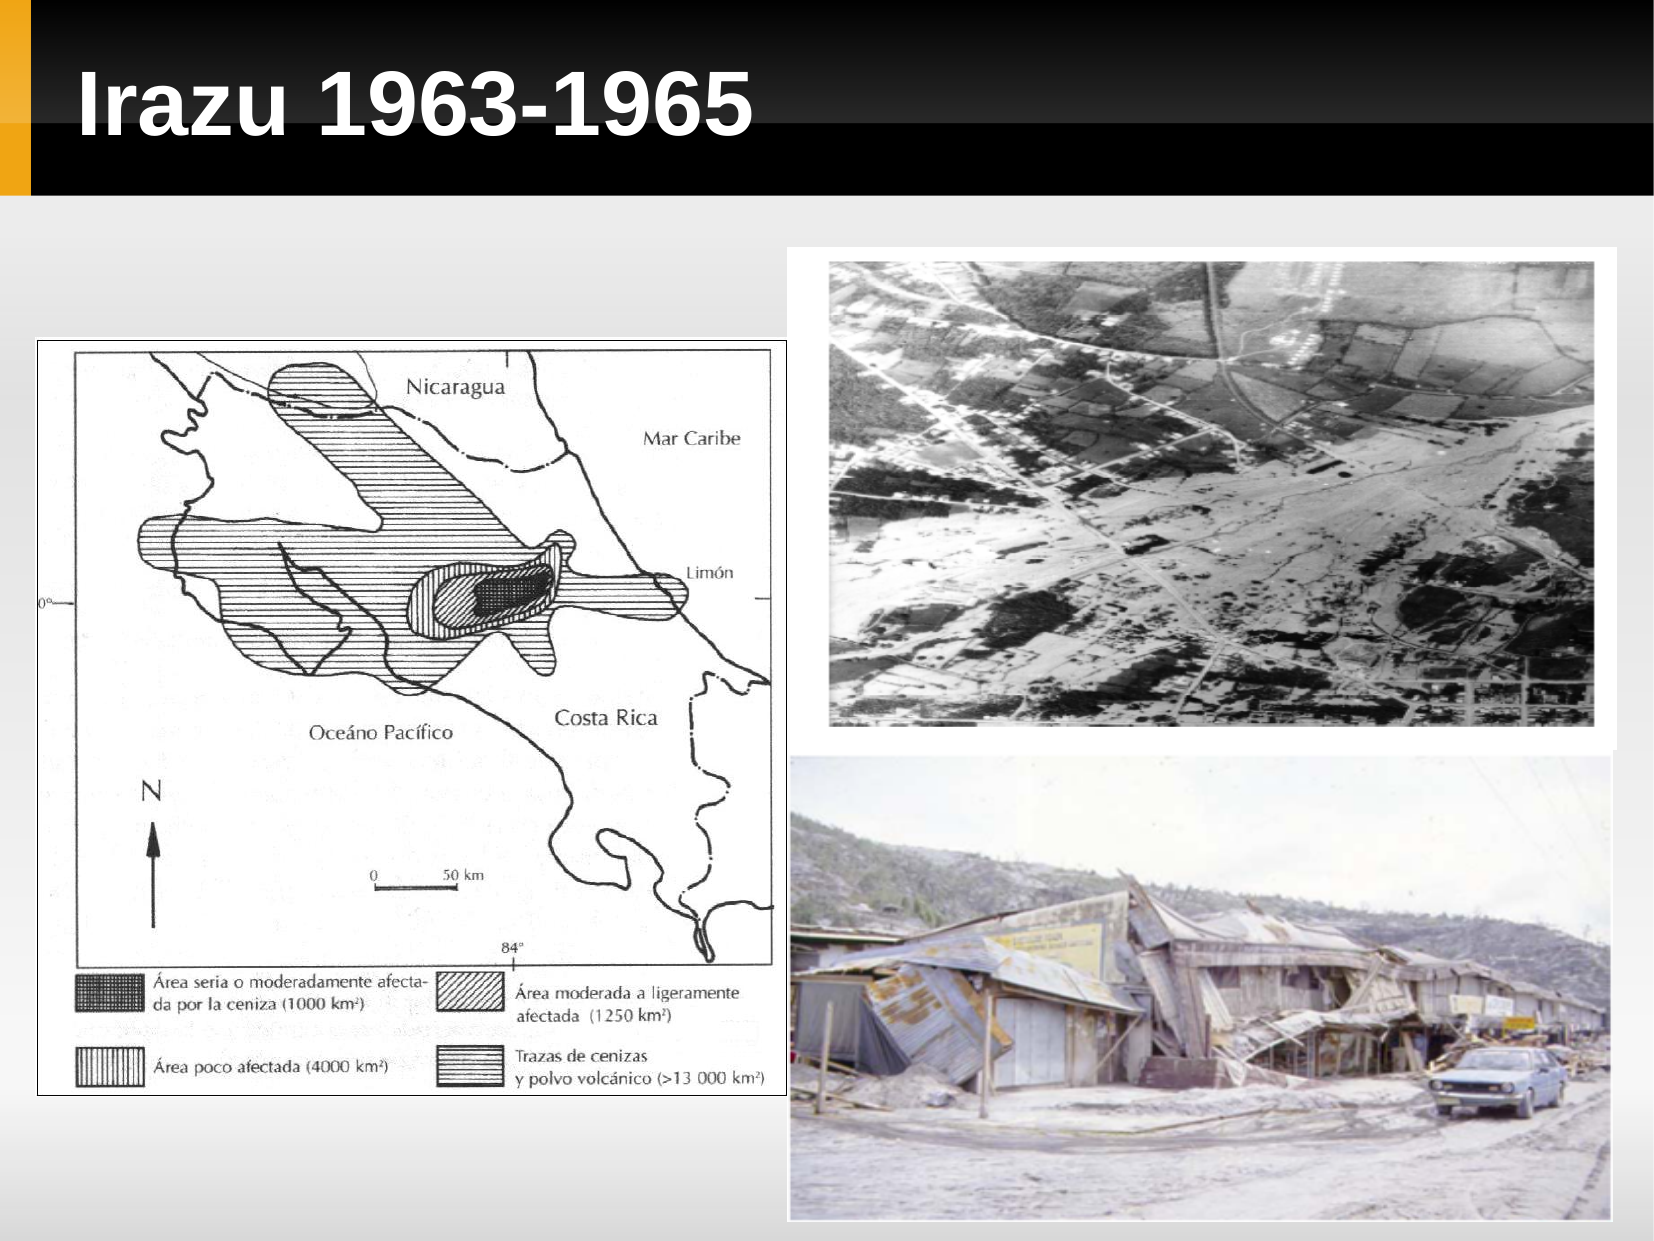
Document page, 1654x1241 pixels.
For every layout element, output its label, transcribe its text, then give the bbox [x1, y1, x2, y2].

title Irazu 1963-1965 [76, 0, 1565, 208]
picture [0, 0, 1654, 1241]
